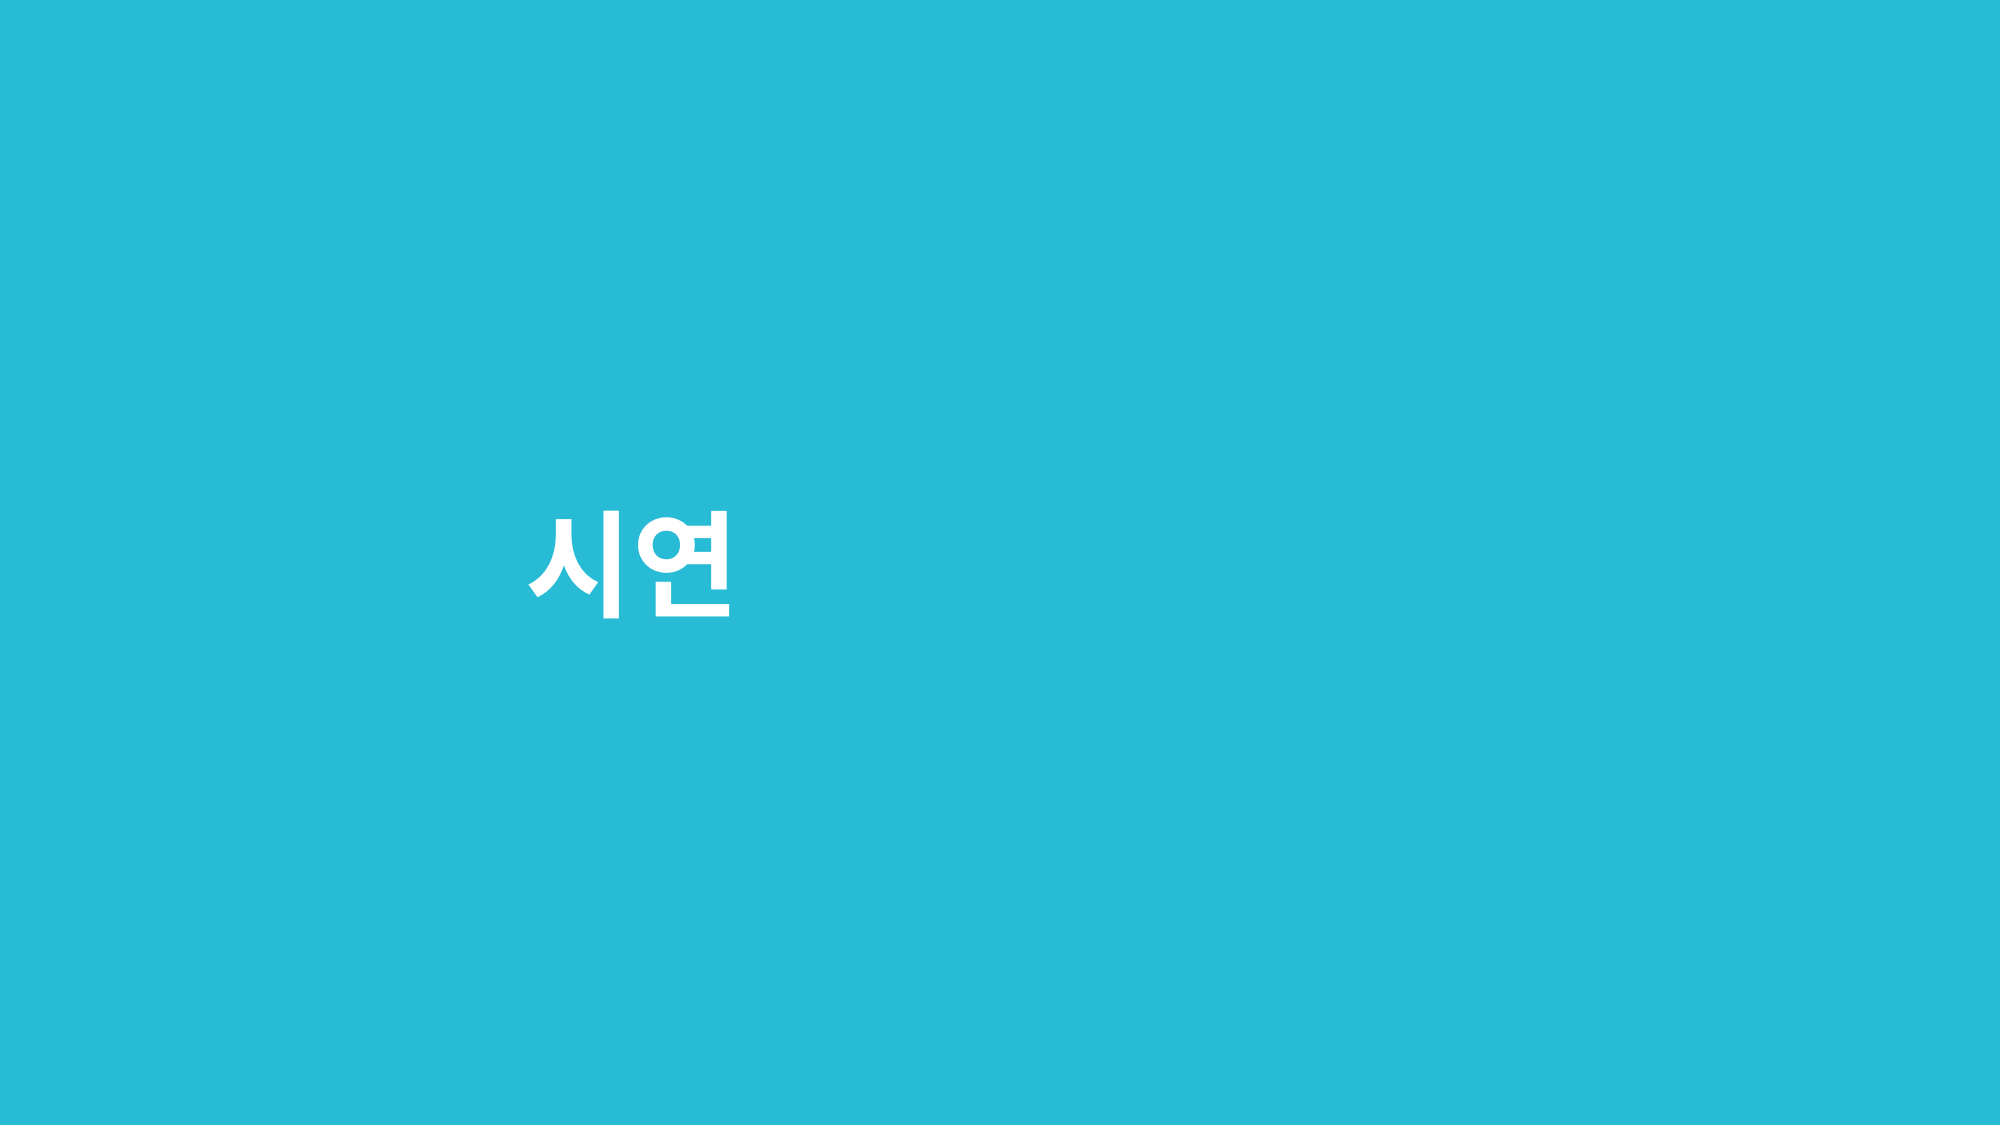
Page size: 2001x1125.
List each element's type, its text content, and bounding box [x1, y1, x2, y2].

text_box 시연 [510, 401, 754, 657]
